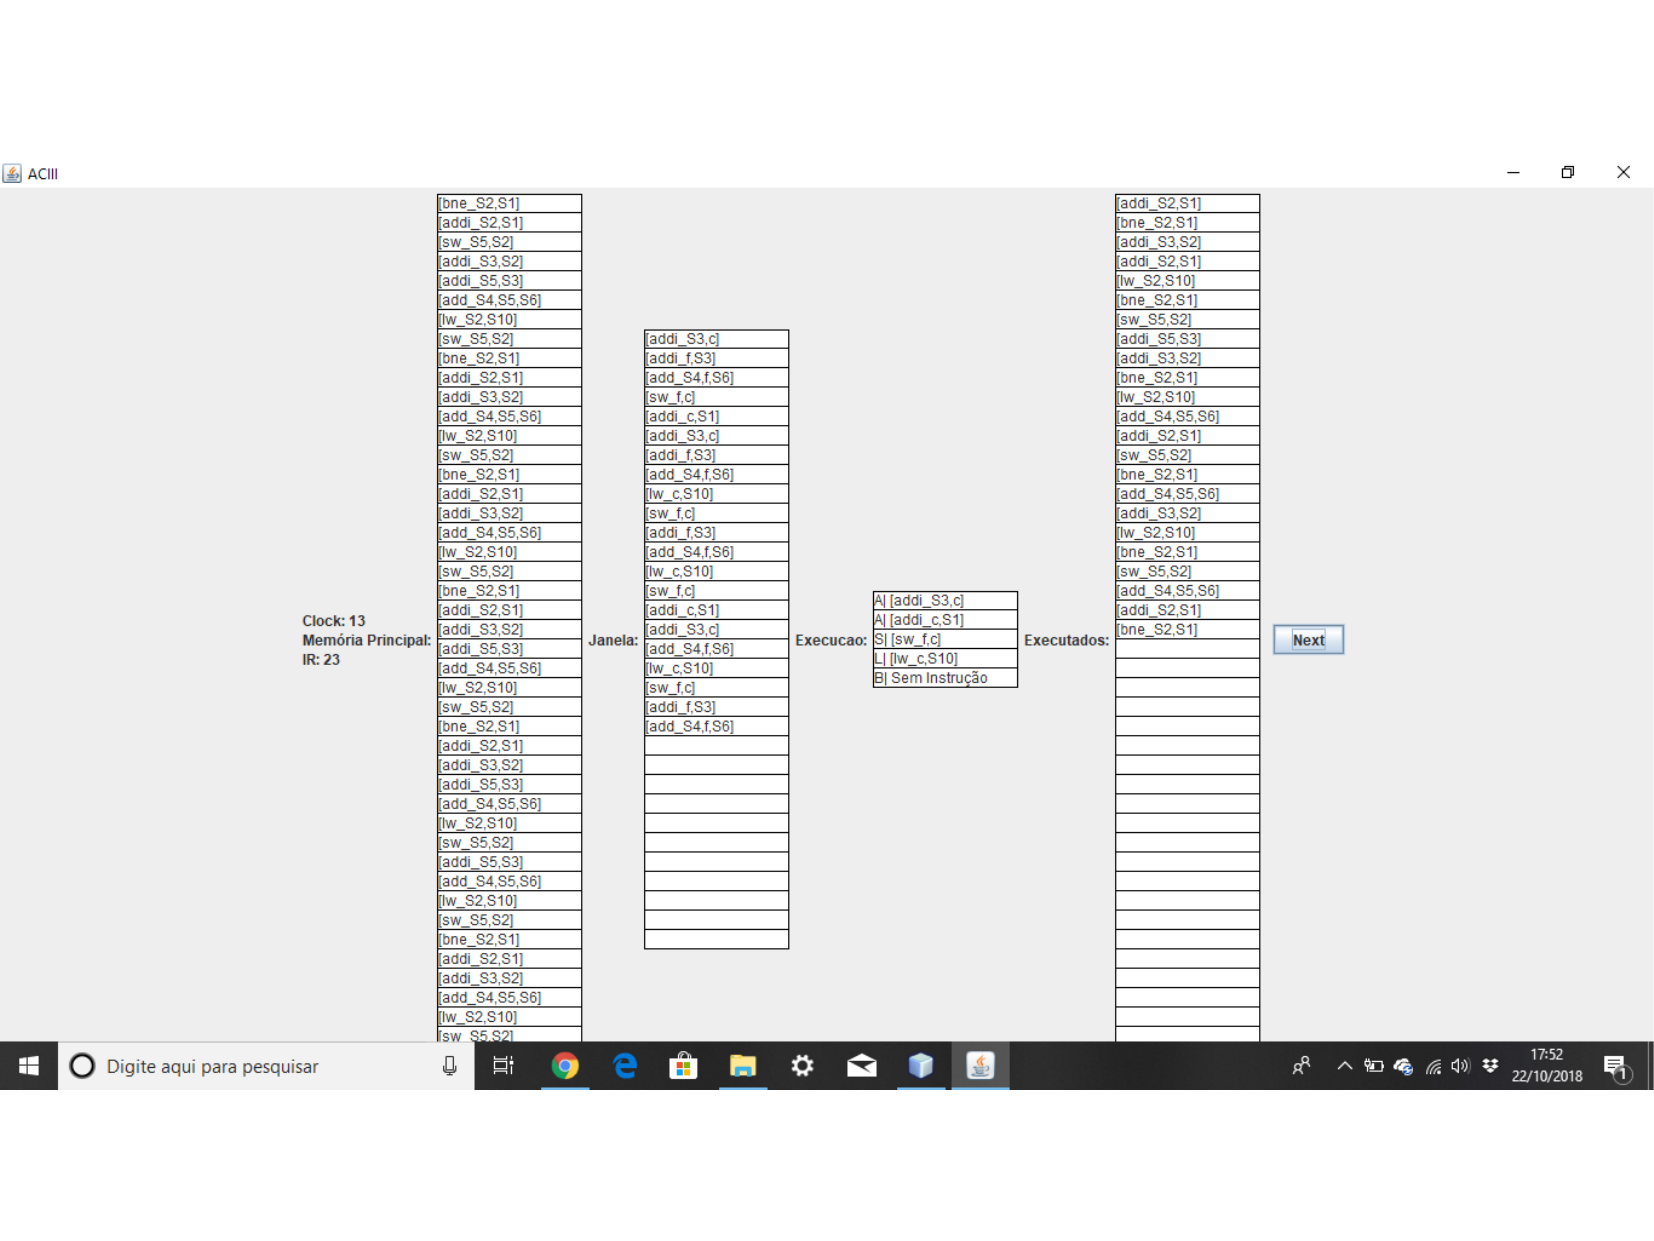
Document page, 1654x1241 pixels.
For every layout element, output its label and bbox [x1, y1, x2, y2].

picture [0, 160, 1654, 1090]
